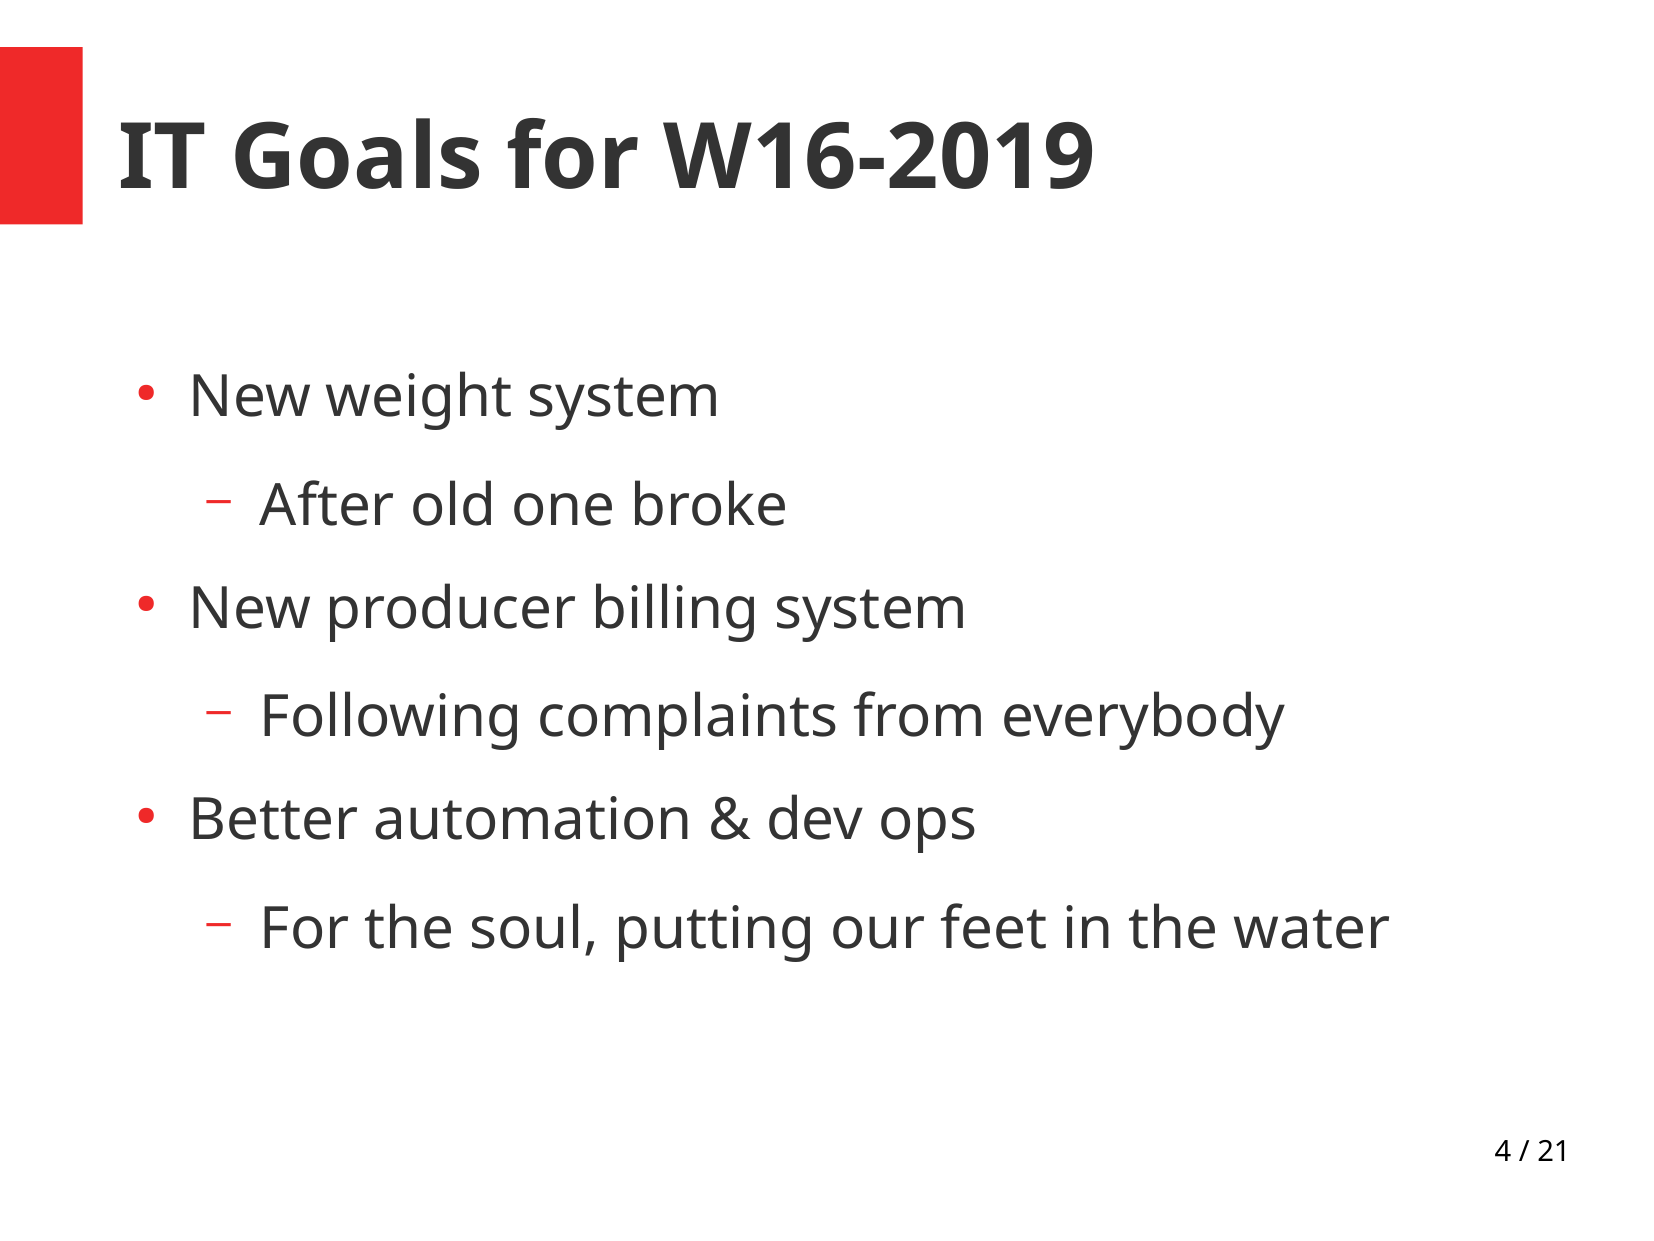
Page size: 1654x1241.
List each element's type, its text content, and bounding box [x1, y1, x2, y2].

list New weight system After old one broke New producer billing system Following complaints from everybody Better automation & dev ops For the soul, putting our feet in the water [118, 354, 1536, 1074]
title IT Goals for W16-2019 [118, 49, 1571, 257]
